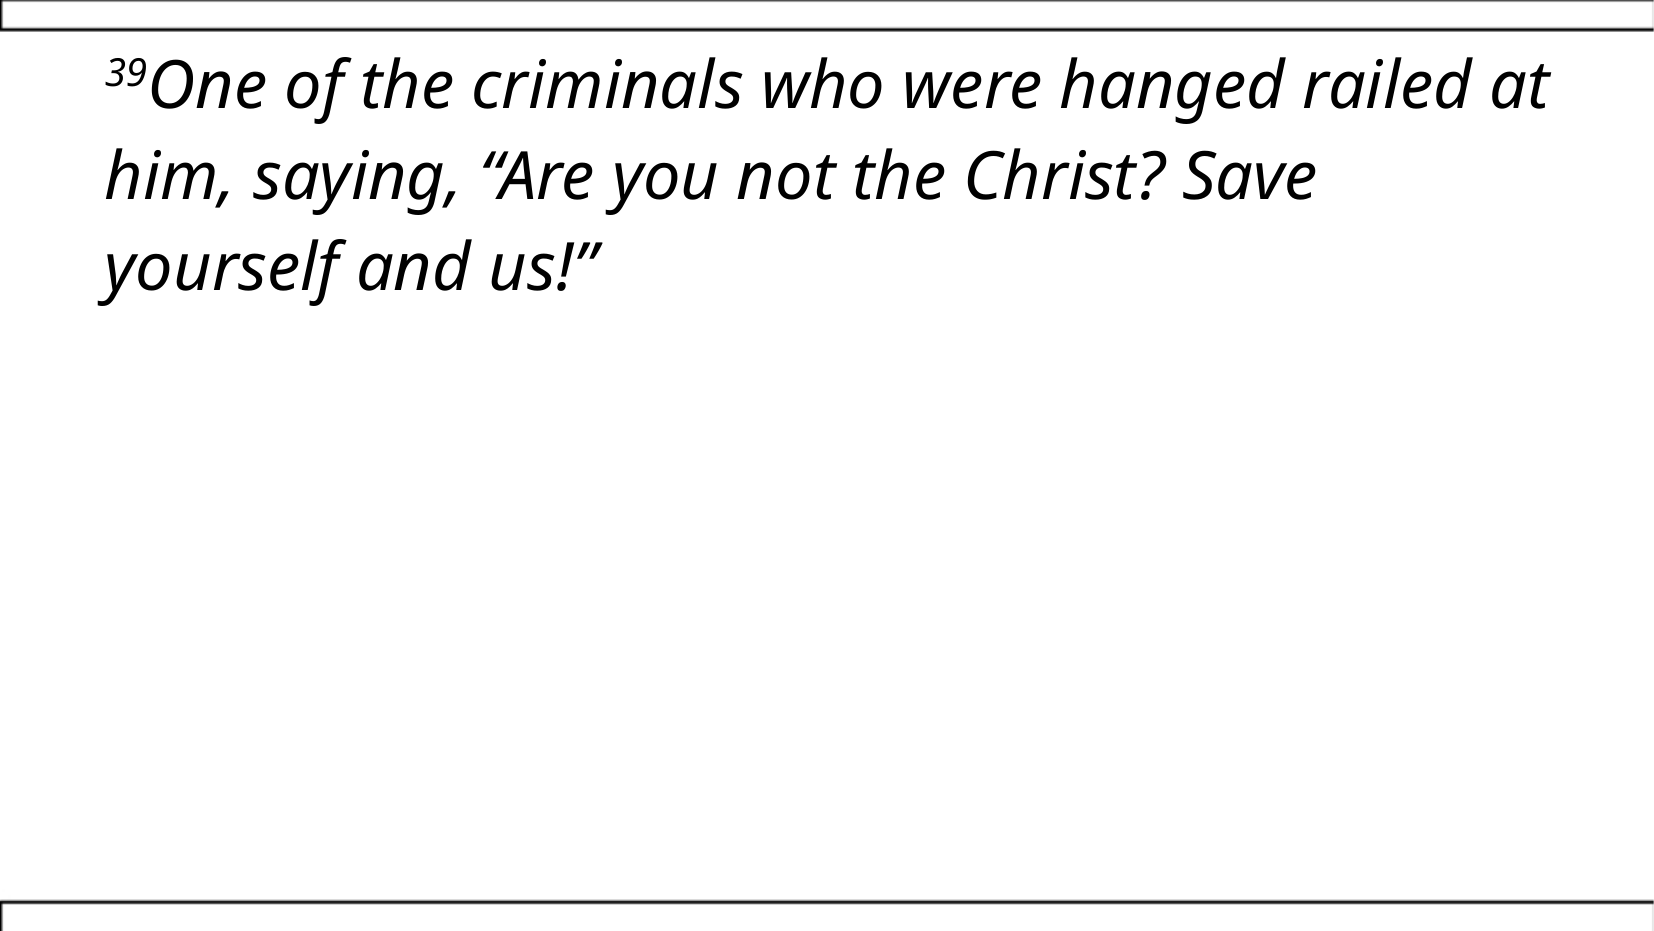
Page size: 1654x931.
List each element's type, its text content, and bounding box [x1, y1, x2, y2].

text_box 39One of the criminals who were hanged railed at him, saying, “Are you not the Christ? Save yourself and us!” [90, 30, 1576, 316]
picture [0, 0, 1654, 931]
